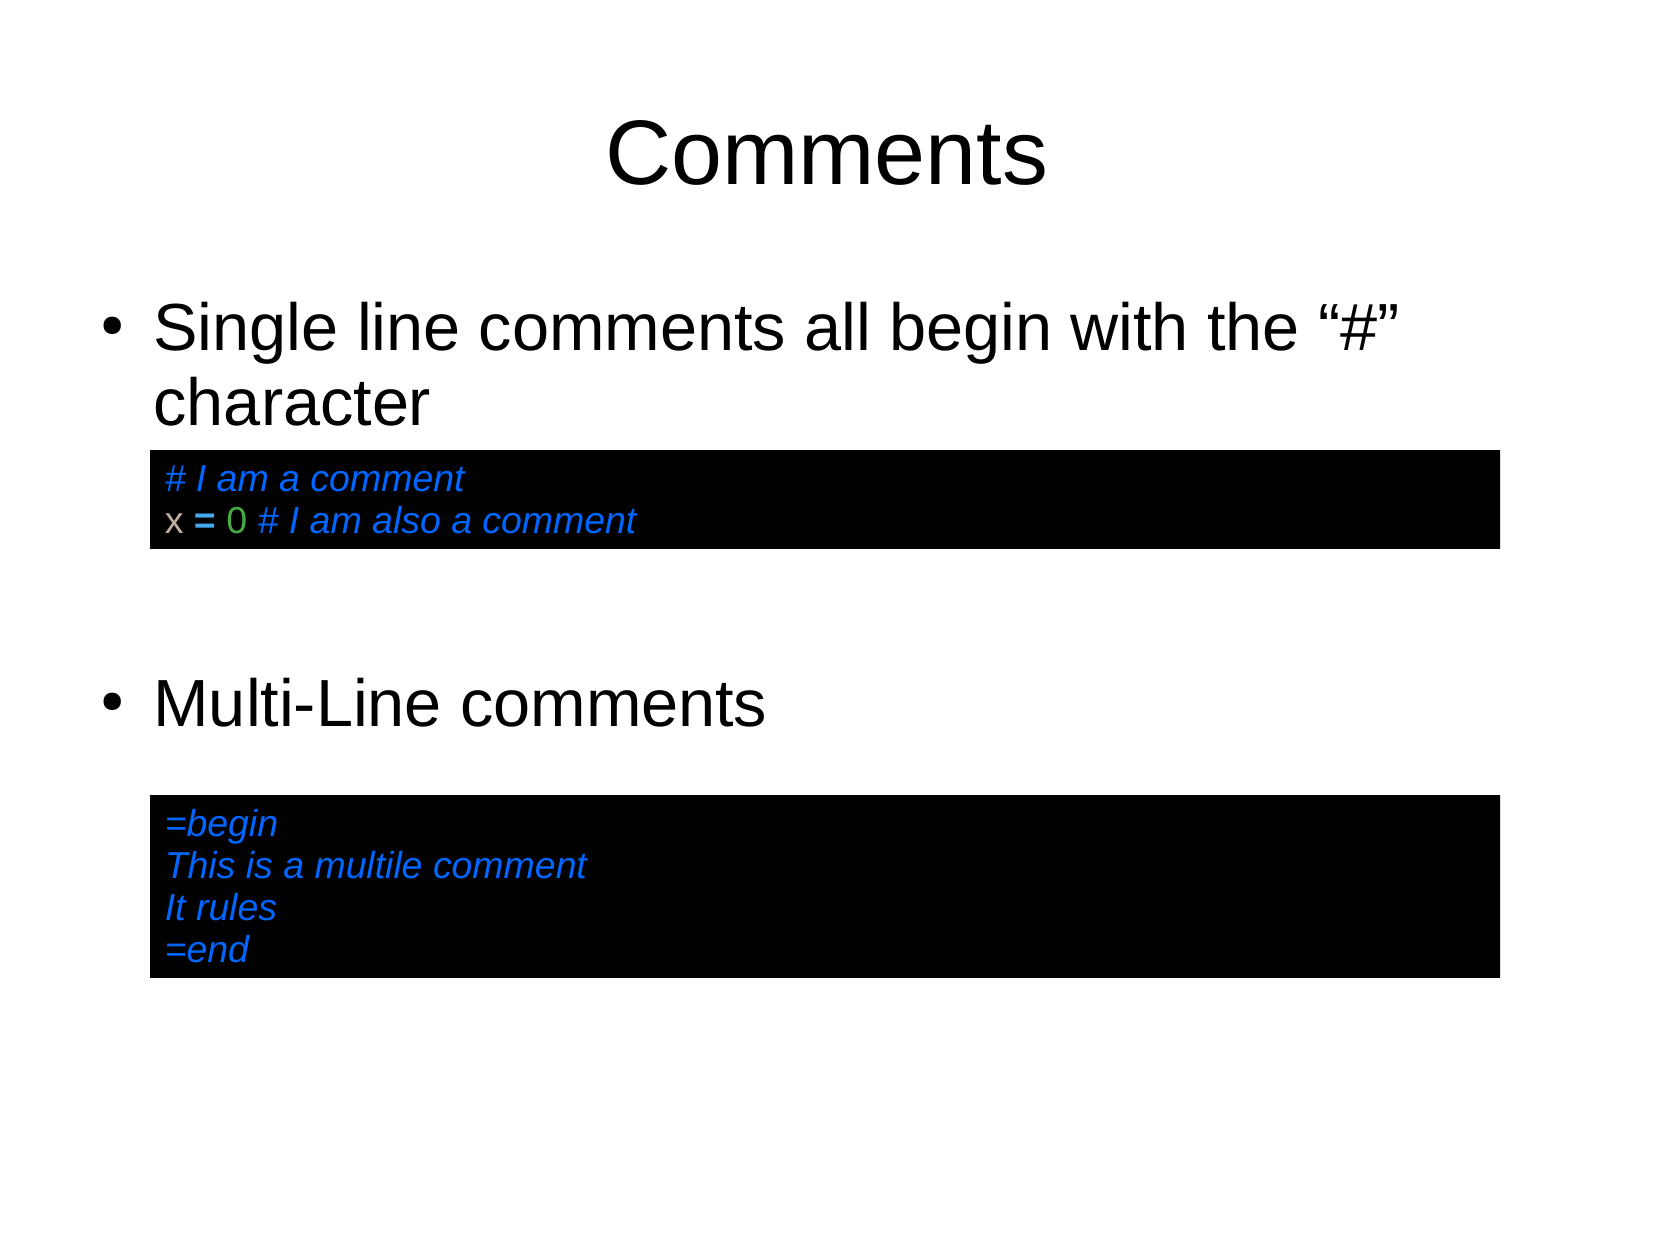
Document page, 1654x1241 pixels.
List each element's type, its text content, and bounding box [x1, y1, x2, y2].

text_box # I am a comment x = 0 # I am also a comment [150, 450, 1501, 549]
list Single line comments all begin with the “#” character [82, 290, 1571, 634]
list Multi-Line comments [82, 665, 1571, 1009]
title Comments [82, 49, 1571, 257]
text_box =begin This is a multile comment It rules =end [150, 795, 1501, 978]
